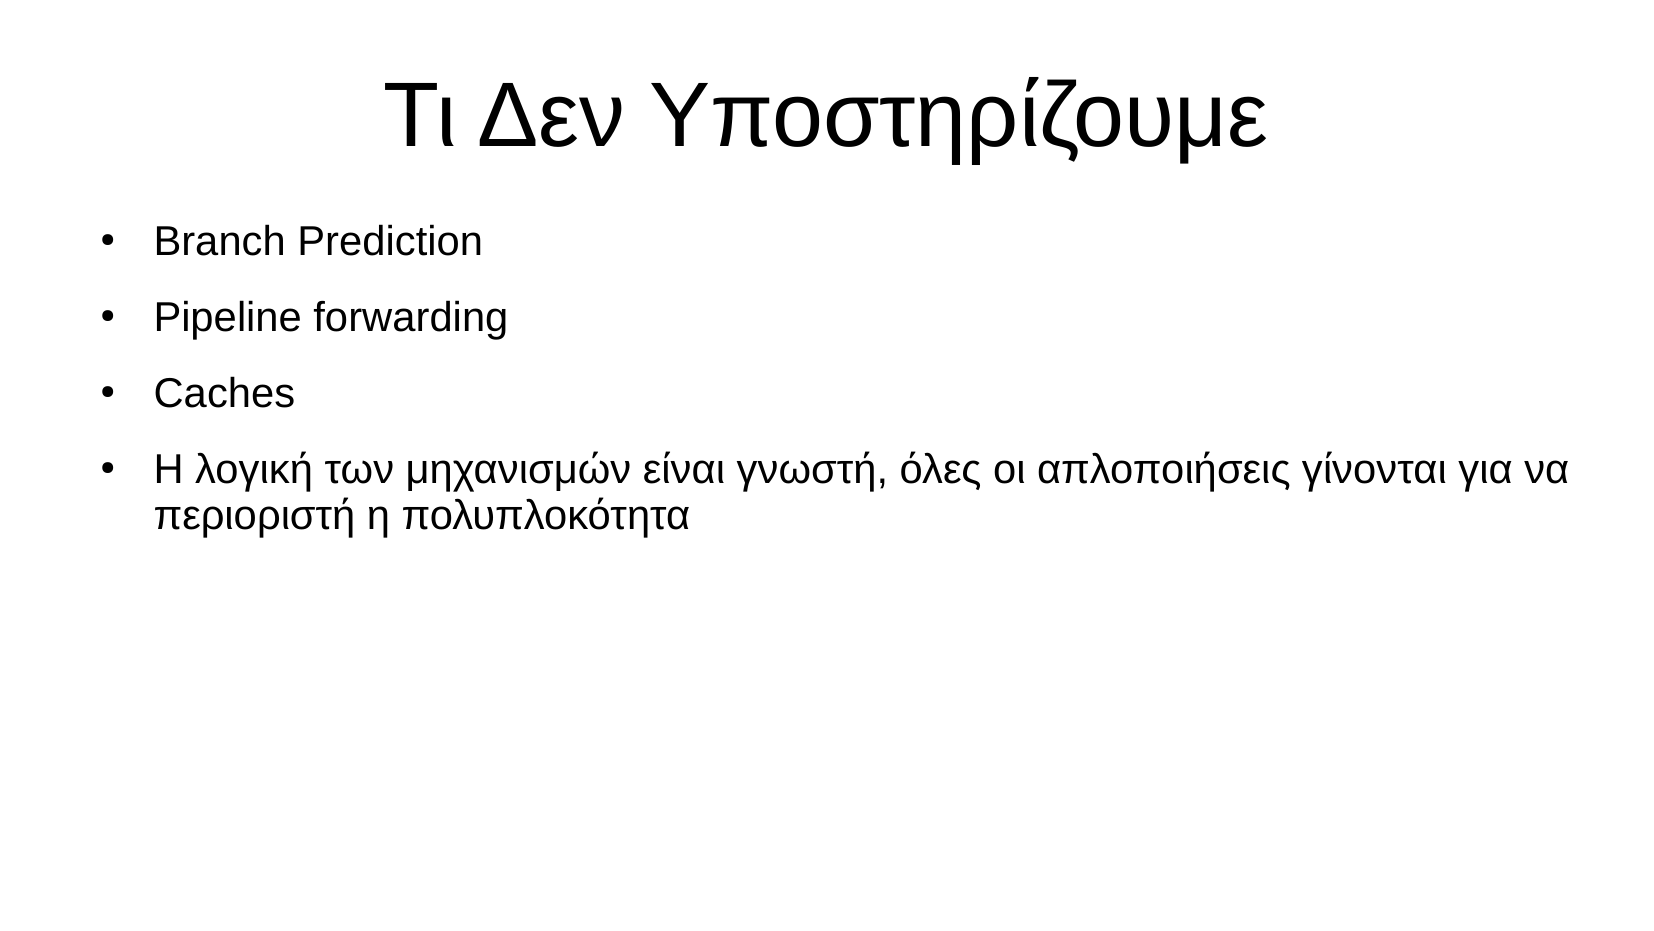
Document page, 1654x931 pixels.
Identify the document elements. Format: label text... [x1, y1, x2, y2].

list Branch Prediction Pipeline forwarding Caches Η λογική των μηχανισμών είναι γνωστή, όλες οι απλοποιήσεις γίνονται για να περιοριστή η πολυπλοκότητα [82, 217, 1571, 901]
title Τι Δεν Υποστηρίζουμε [82, 37, 1571, 193]
